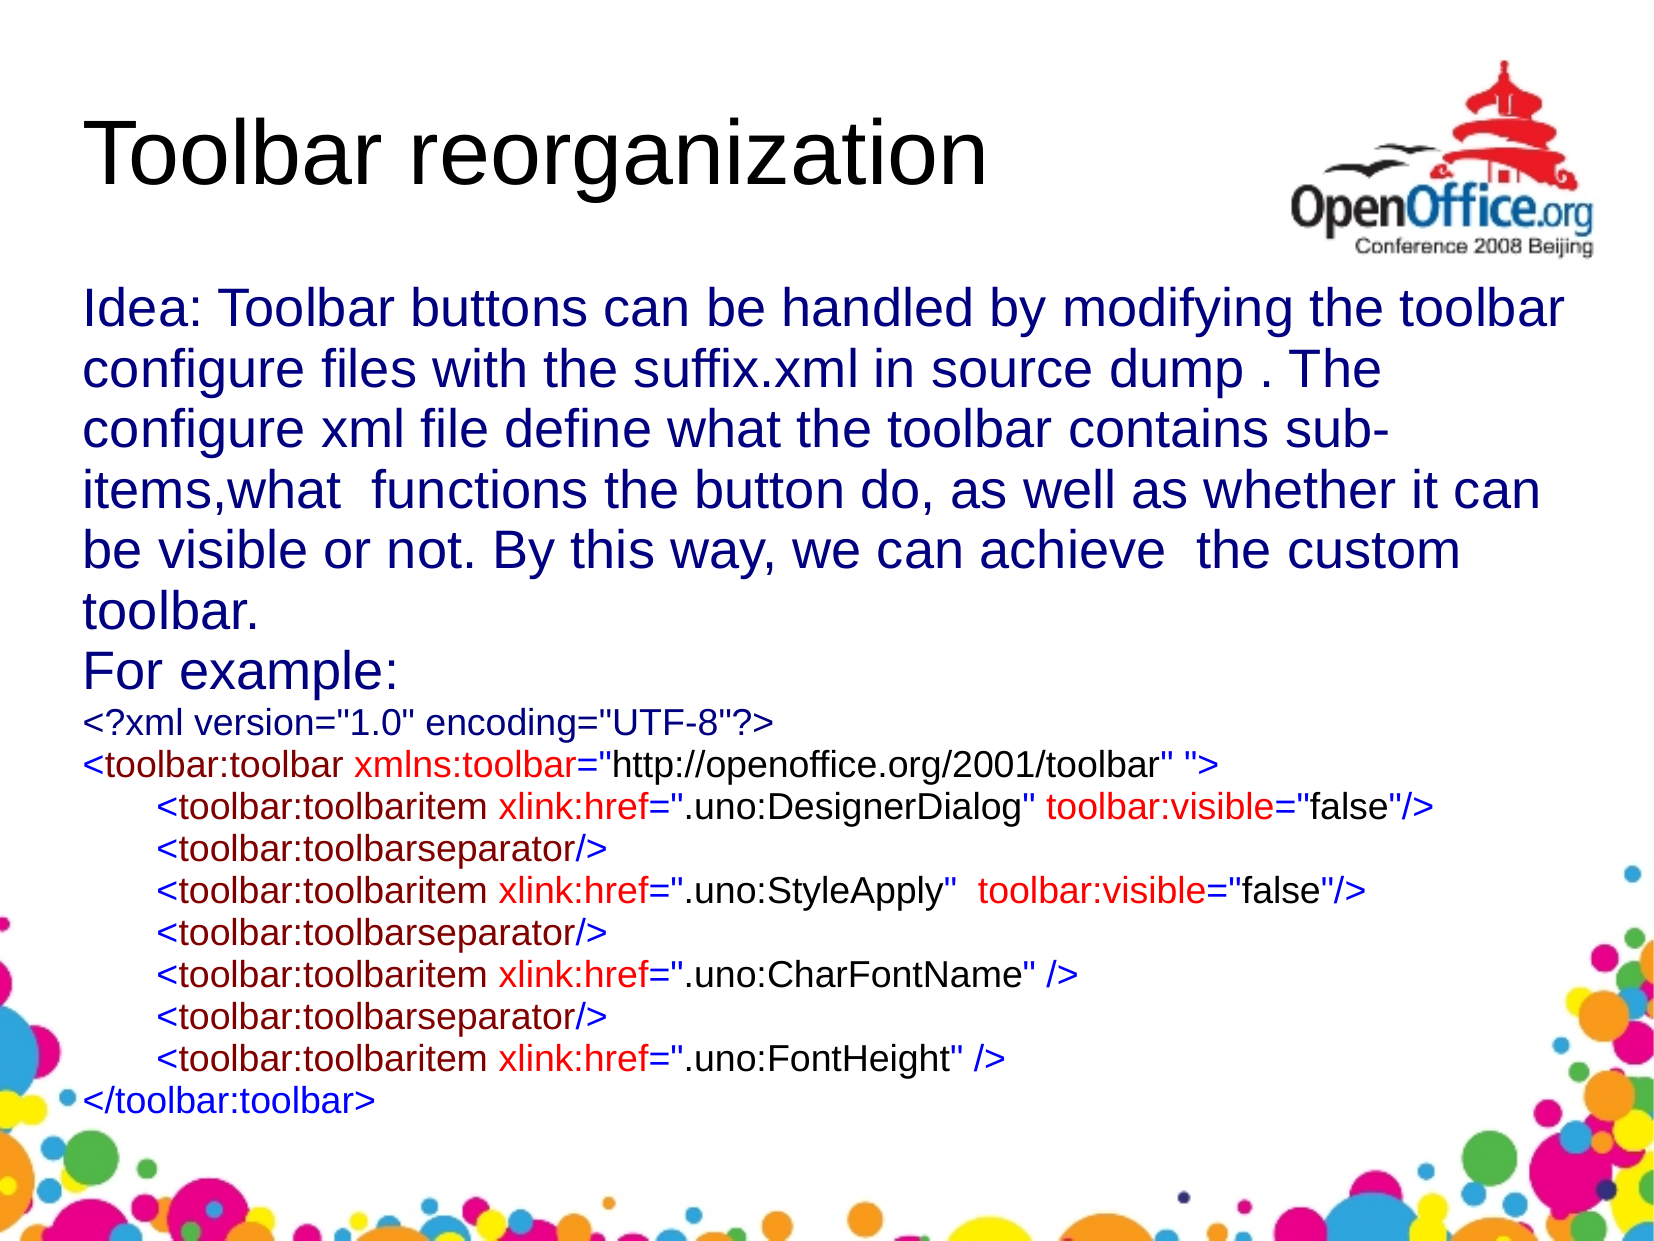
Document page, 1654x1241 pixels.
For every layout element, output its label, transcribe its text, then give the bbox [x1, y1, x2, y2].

title Toolbar reorganization [82, 49, 1571, 257]
picture [0, 0, 1654, 1241]
subtitle Idea: Toolbar buttons can be handled by modifying the toolbar configure files with the suffix.xml in source dump . The configure xml file define what the toolbar contains sub-items,what functions the button do, as well as whether it can be visible or not. By this way, we can achieve the custom toolbar. For example: <?xml version="1.0" encoding="UTF-8"?> <toolbar:toolbar xmlns:toolbar="http://openoffice.org/2001/toolbar" "> <toolbar:toolbaritem xlink:href=".uno:DesignerDialog" toolbar:visible="false"/> <toolbar:toolbarseparator/> <toolbar:toolbaritem xlink:href=".uno:StyleApply" toolbar:visible="false"/> <toolbar:toolbarseparator/> <toolbar:toolbaritem xlink:href=".uno:CharFontName" /> <toolbar:toolbarseparator/> <toolbar:toolbaritem xlink:href=".uno:FontHeight" /> </toolbar:toolbar> [82, 277, 1571, 1122]
